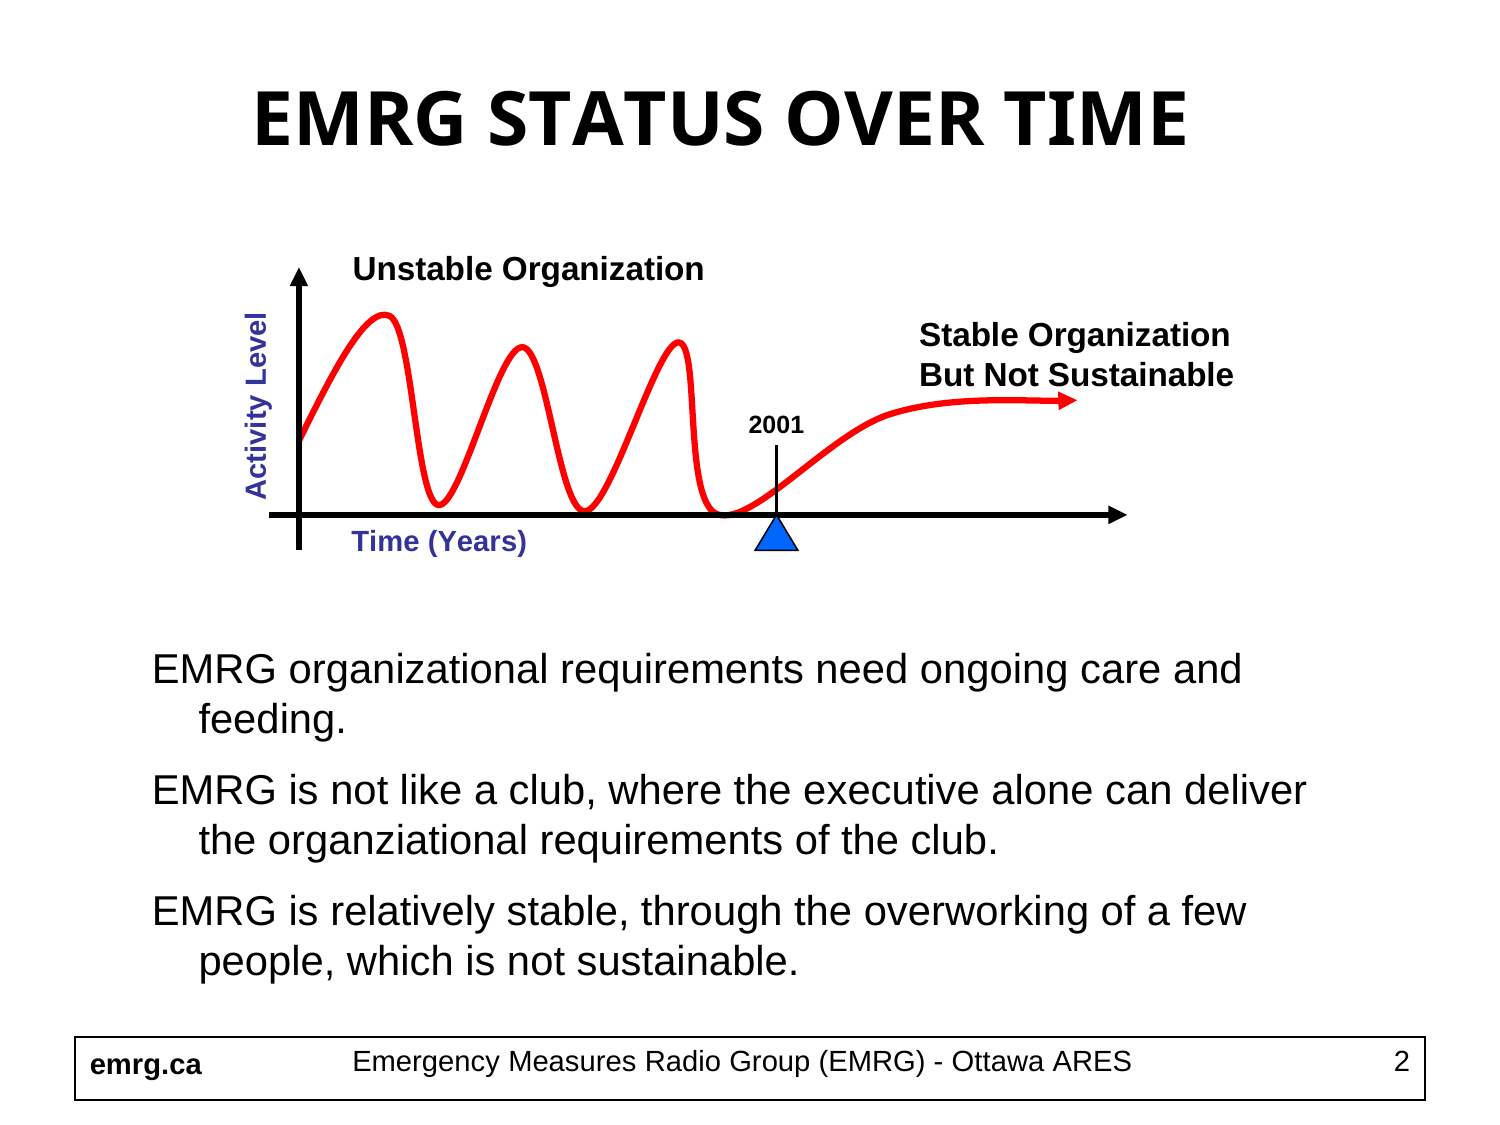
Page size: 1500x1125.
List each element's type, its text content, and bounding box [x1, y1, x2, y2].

text_box 2001 [733, 400, 820, 446]
text_box Unstable Organization [337, 239, 721, 296]
text_box Stable Organization But Not Sustainable [904, 305, 1250, 401]
text_box [755, 514, 798, 551]
text_box EMRG organizational requirements need ongoing care and feeding. EMRG is not like a club, where the executive alone can deliver the organziational requirements of the club. EMRG is relatively stable, through the overworking of a few people, which is not sustainable. [137, 634, 1371, 992]
text_box Time (Years) [336, 514, 543, 566]
text_box Activity Level [228, 296, 280, 516]
text_box EMRG STATUS OVER TIME [236, 63, 1206, 169]
